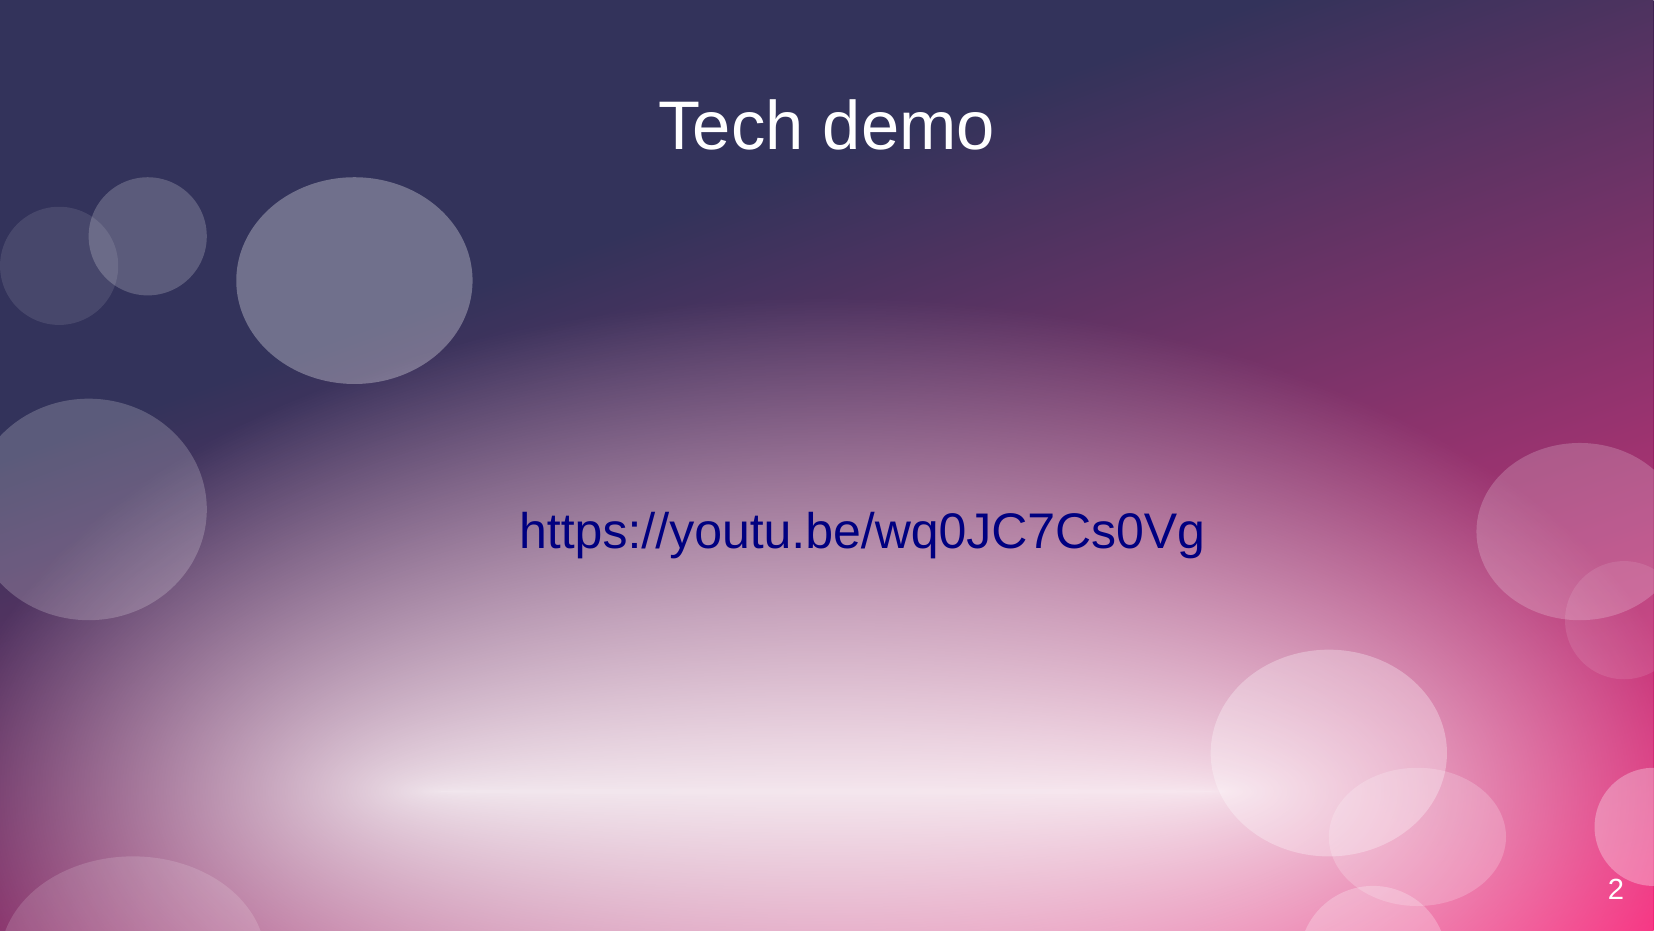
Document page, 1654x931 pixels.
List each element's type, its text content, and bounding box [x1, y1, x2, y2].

title Tech demo [88, 44, 1565, 207]
list https://youtu.be/wq0JC7Cs0Vg [88, 236, 1565, 827]
